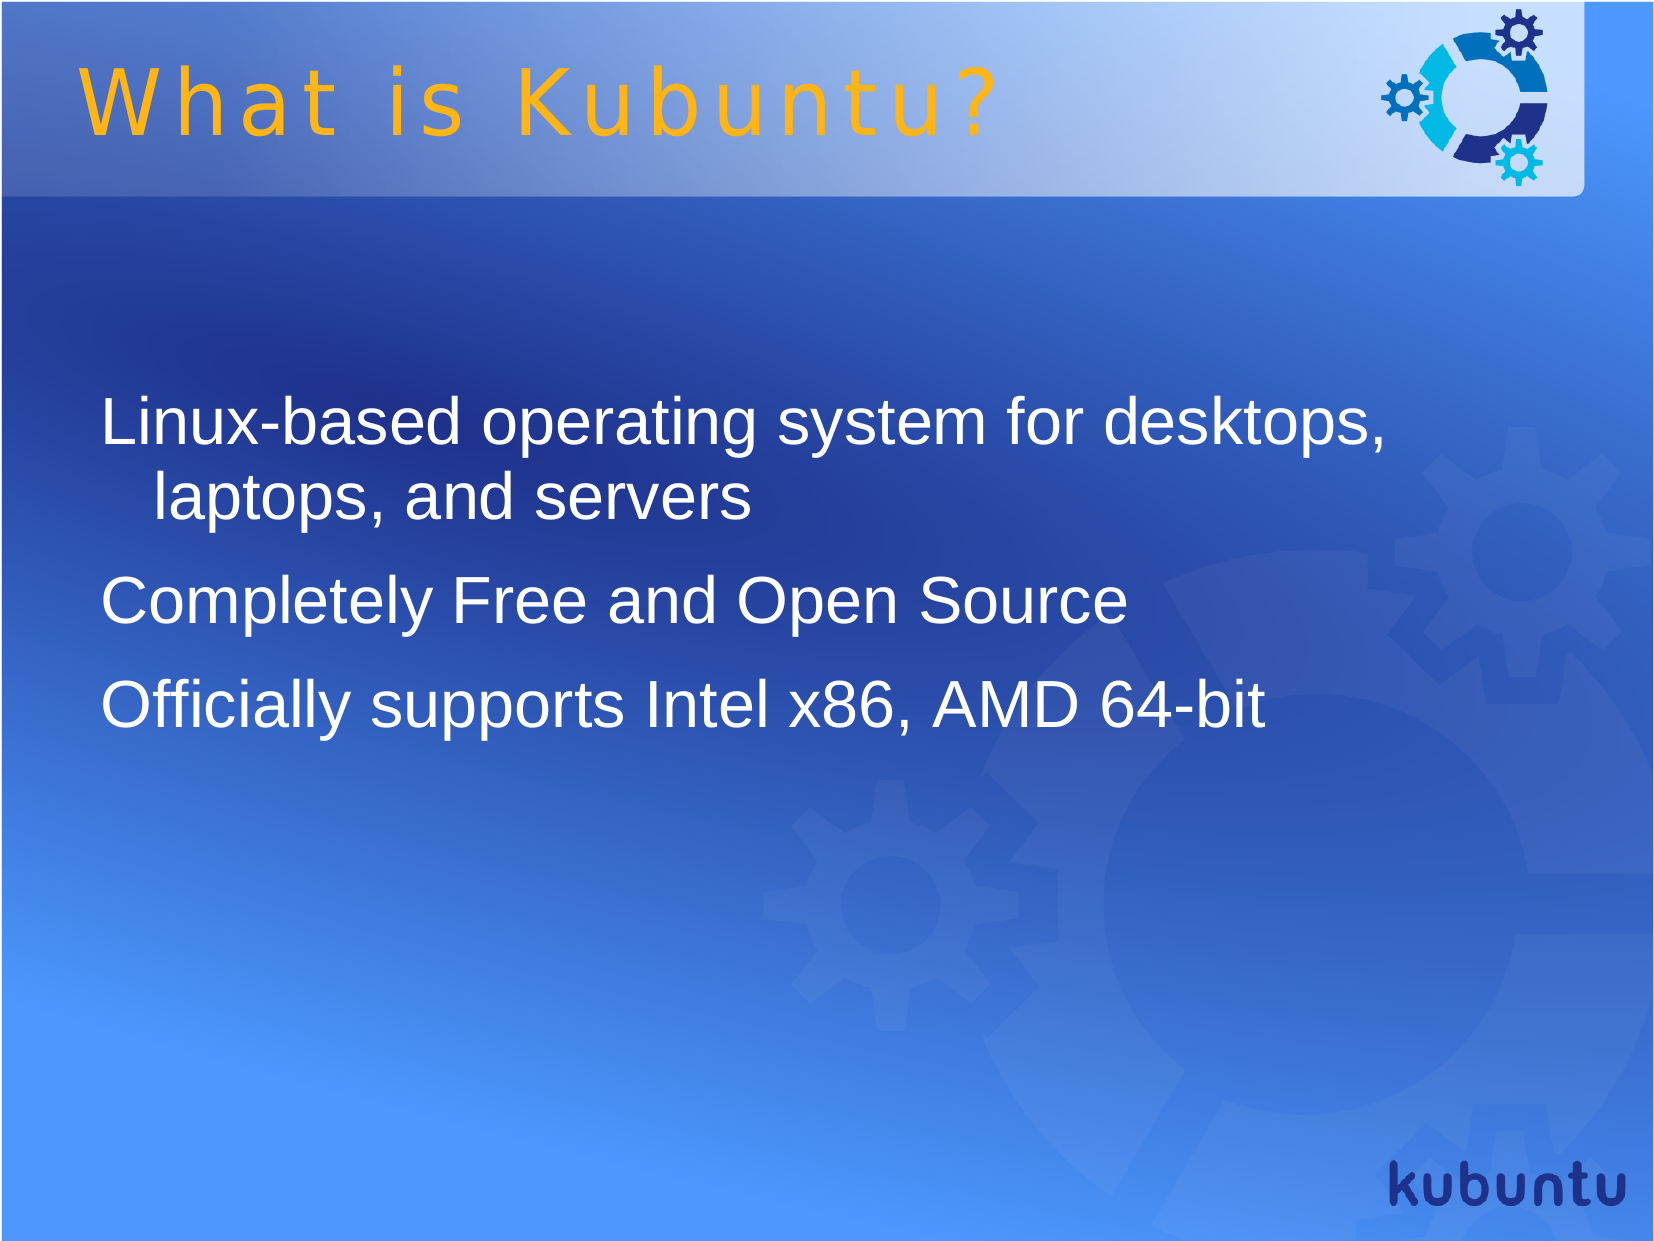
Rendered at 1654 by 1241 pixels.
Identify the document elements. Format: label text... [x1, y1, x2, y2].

picture [0, 0, 1654, 1241]
title What is Kubuntu? [76, 0, 1300, 207]
list Linux-based operating system for desktops, laptops, and servers Completely Free and Open Source Officially supports Intel x86, AMD 64-bit [82, 383, 1571, 1050]
